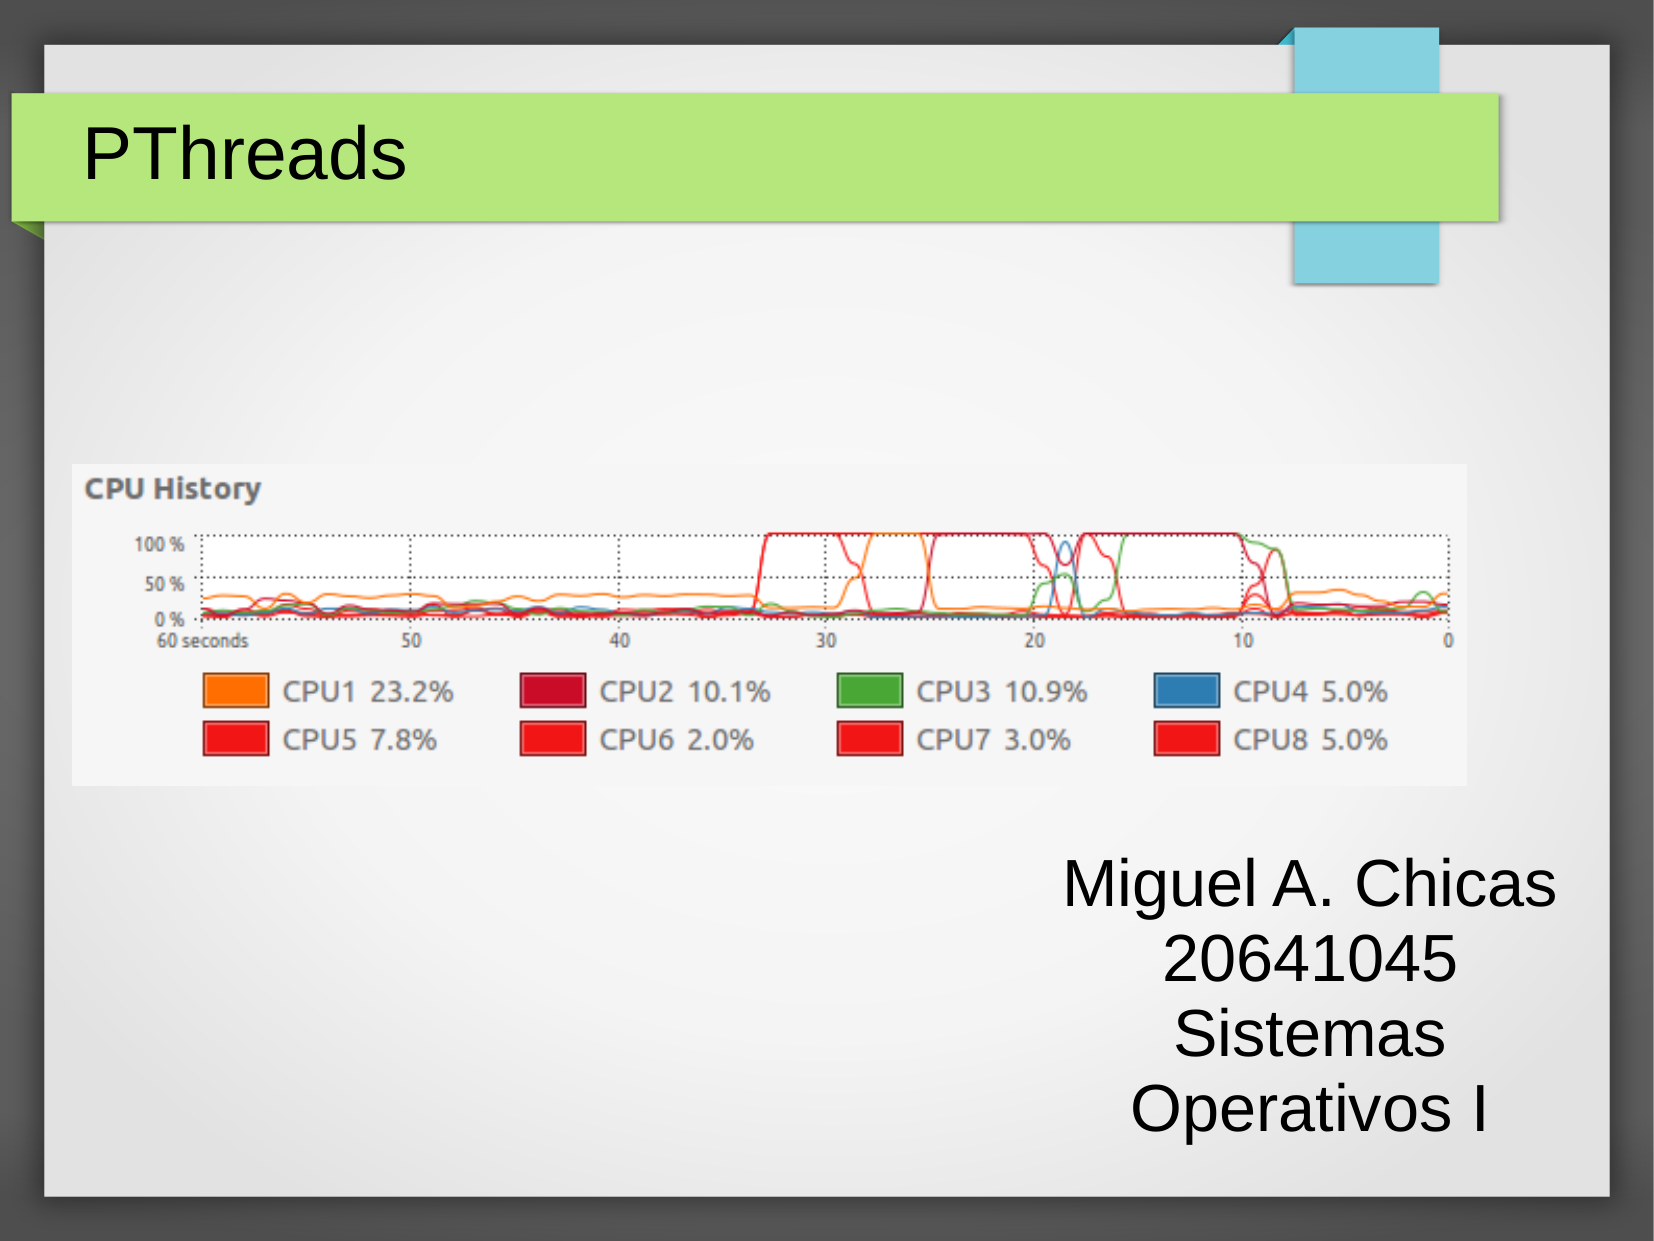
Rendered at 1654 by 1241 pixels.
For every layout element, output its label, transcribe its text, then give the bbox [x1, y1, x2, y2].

subtitle Miguel A. Chicas 20641045 Sistemas Operativos I [1020, 821, 1601, 1171]
title PThreads [82, 94, 1264, 213]
picture [0, 0, 1654, 1241]
